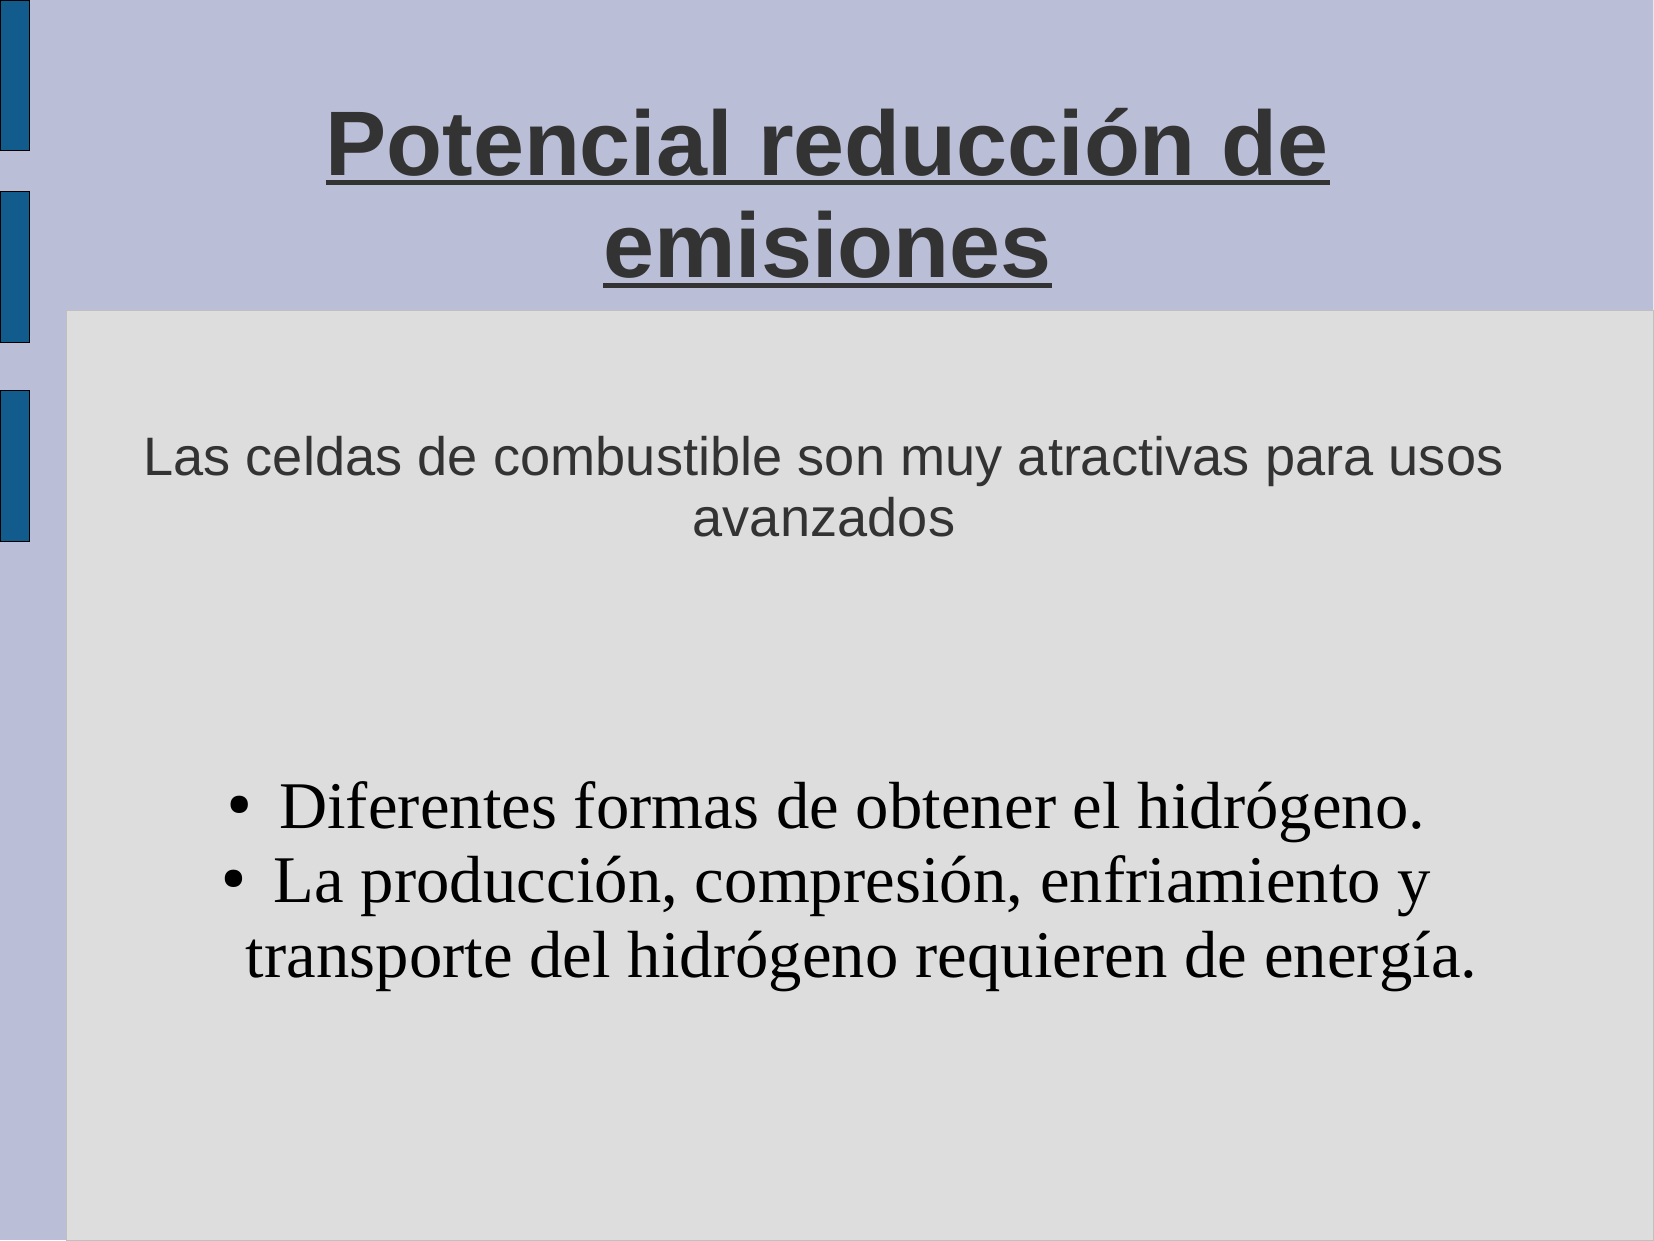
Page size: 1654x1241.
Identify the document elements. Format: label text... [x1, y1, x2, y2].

subtitle Diferentes formas de obtener el hidrógeno. La producción, compresión, enfriamiento y transporte del hidrógeno requieren de energía. [121, 679, 1534, 1156]
title Las celdas de combustible son muy atractivas para usos avanzados [118, 383, 1531, 591]
title Potencial reducción de emisiones [121, 91, 1534, 299]
